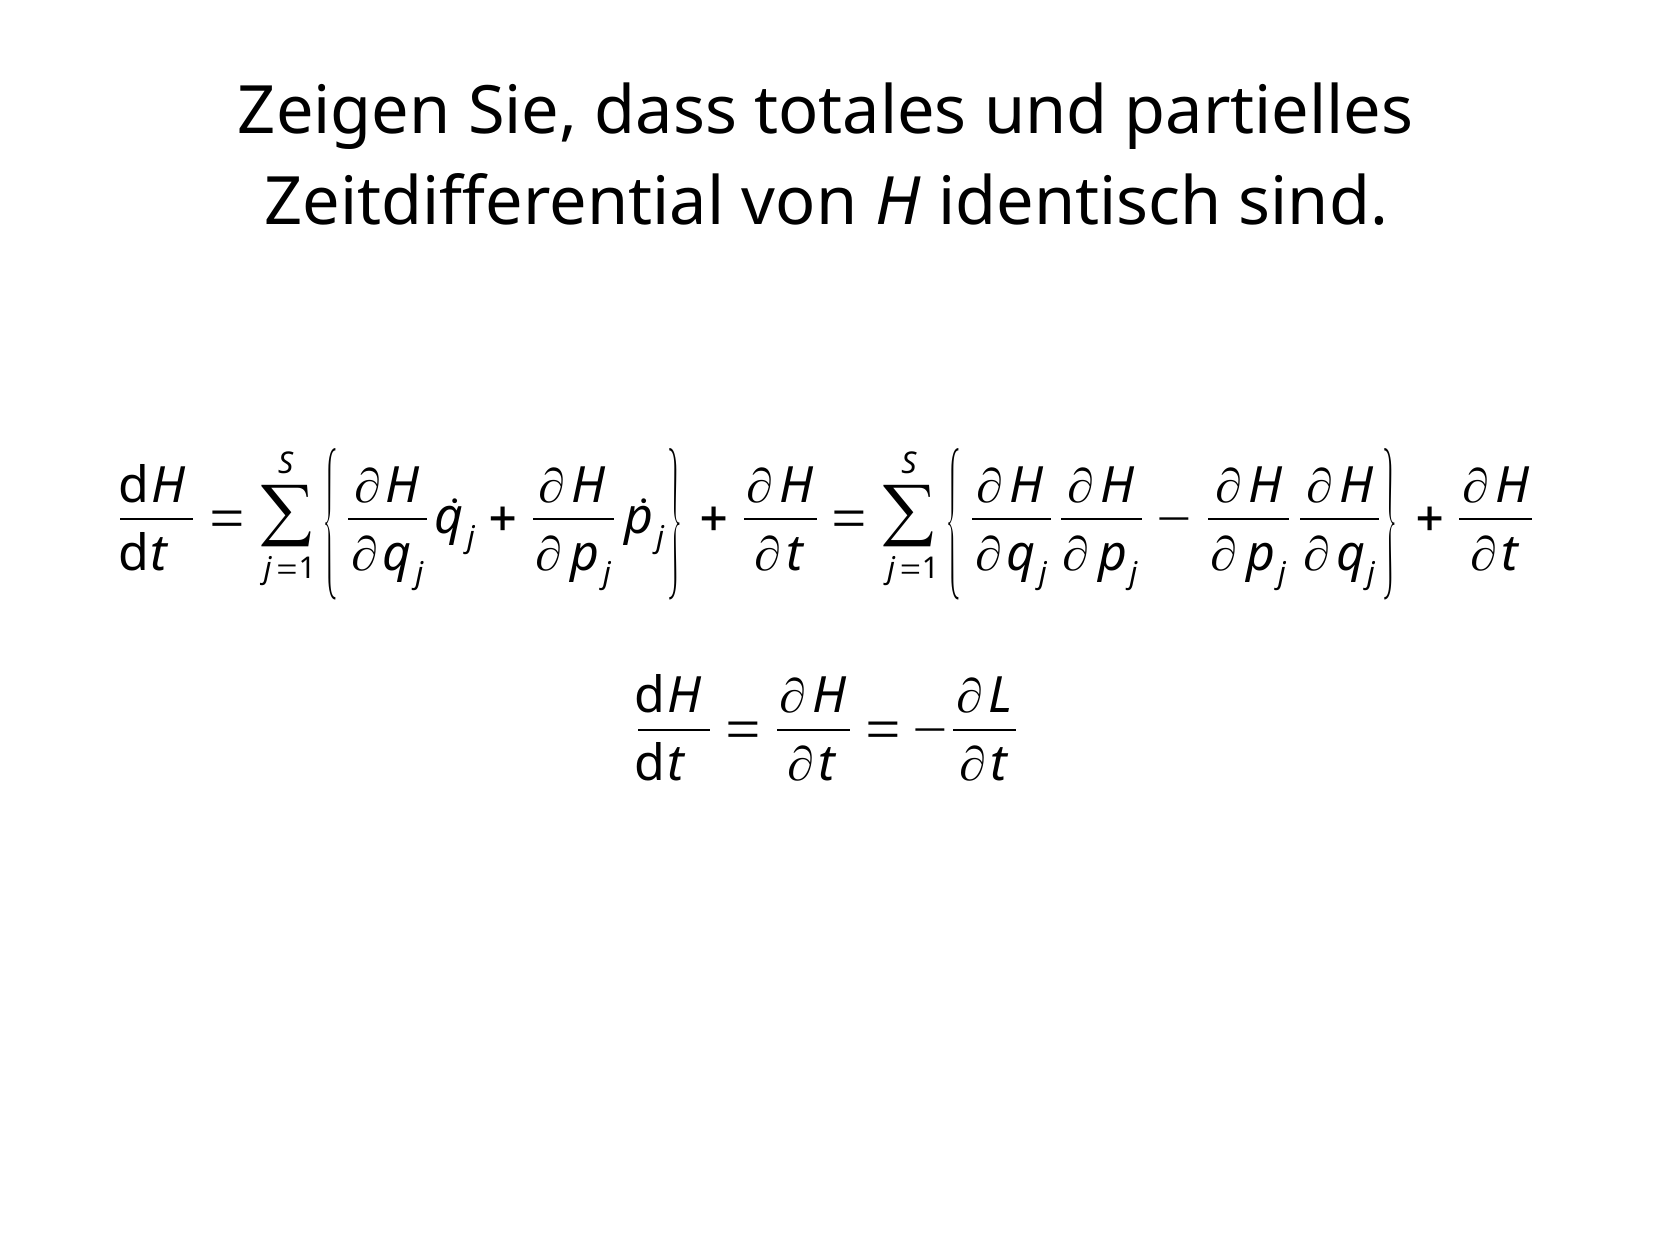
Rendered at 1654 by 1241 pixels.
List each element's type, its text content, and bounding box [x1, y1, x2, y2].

title Zeigen Sie, dass totales und partielles Zeitdifferential von H identisch sind. [82, 49, 1571, 257]
chart [112, 445, 1541, 795]
